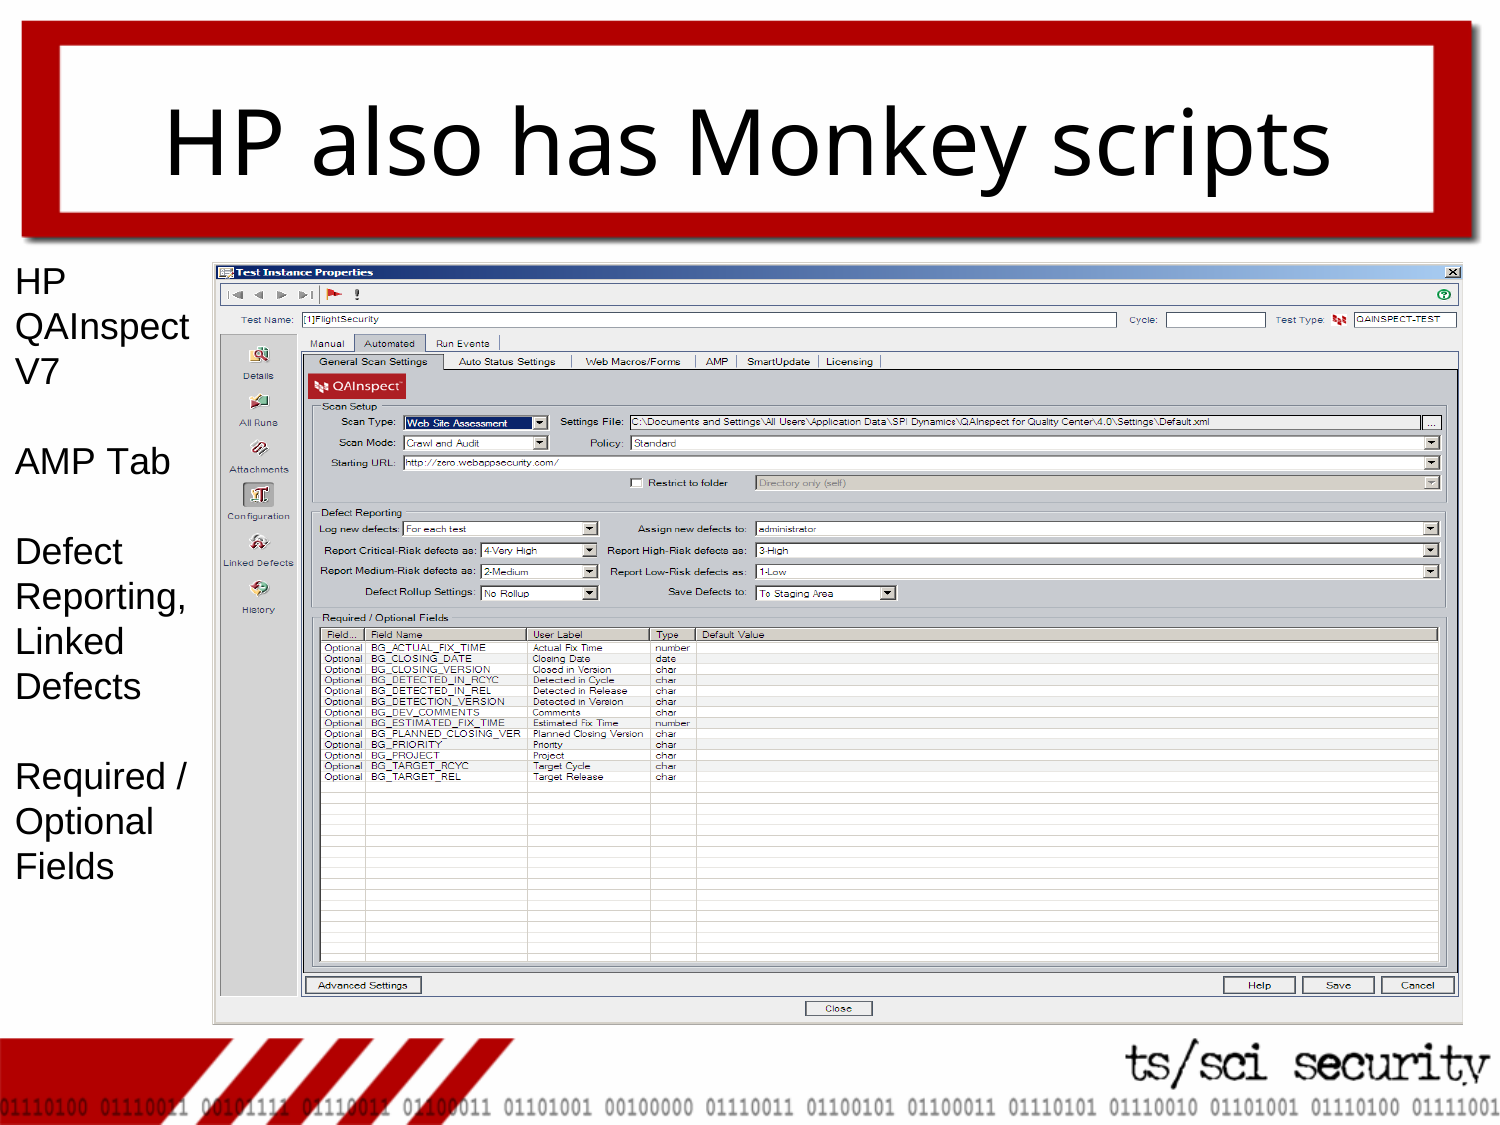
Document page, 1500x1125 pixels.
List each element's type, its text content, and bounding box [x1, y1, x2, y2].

picture [0, 0, 1500, 1125]
title HP also has Monkey scripts [75, 21, 1423, 257]
text_box HP QAInspect V7 AMP Tab Defect Reporting, Linked Defects Required / Optional Fields [0, 249, 253, 986]
